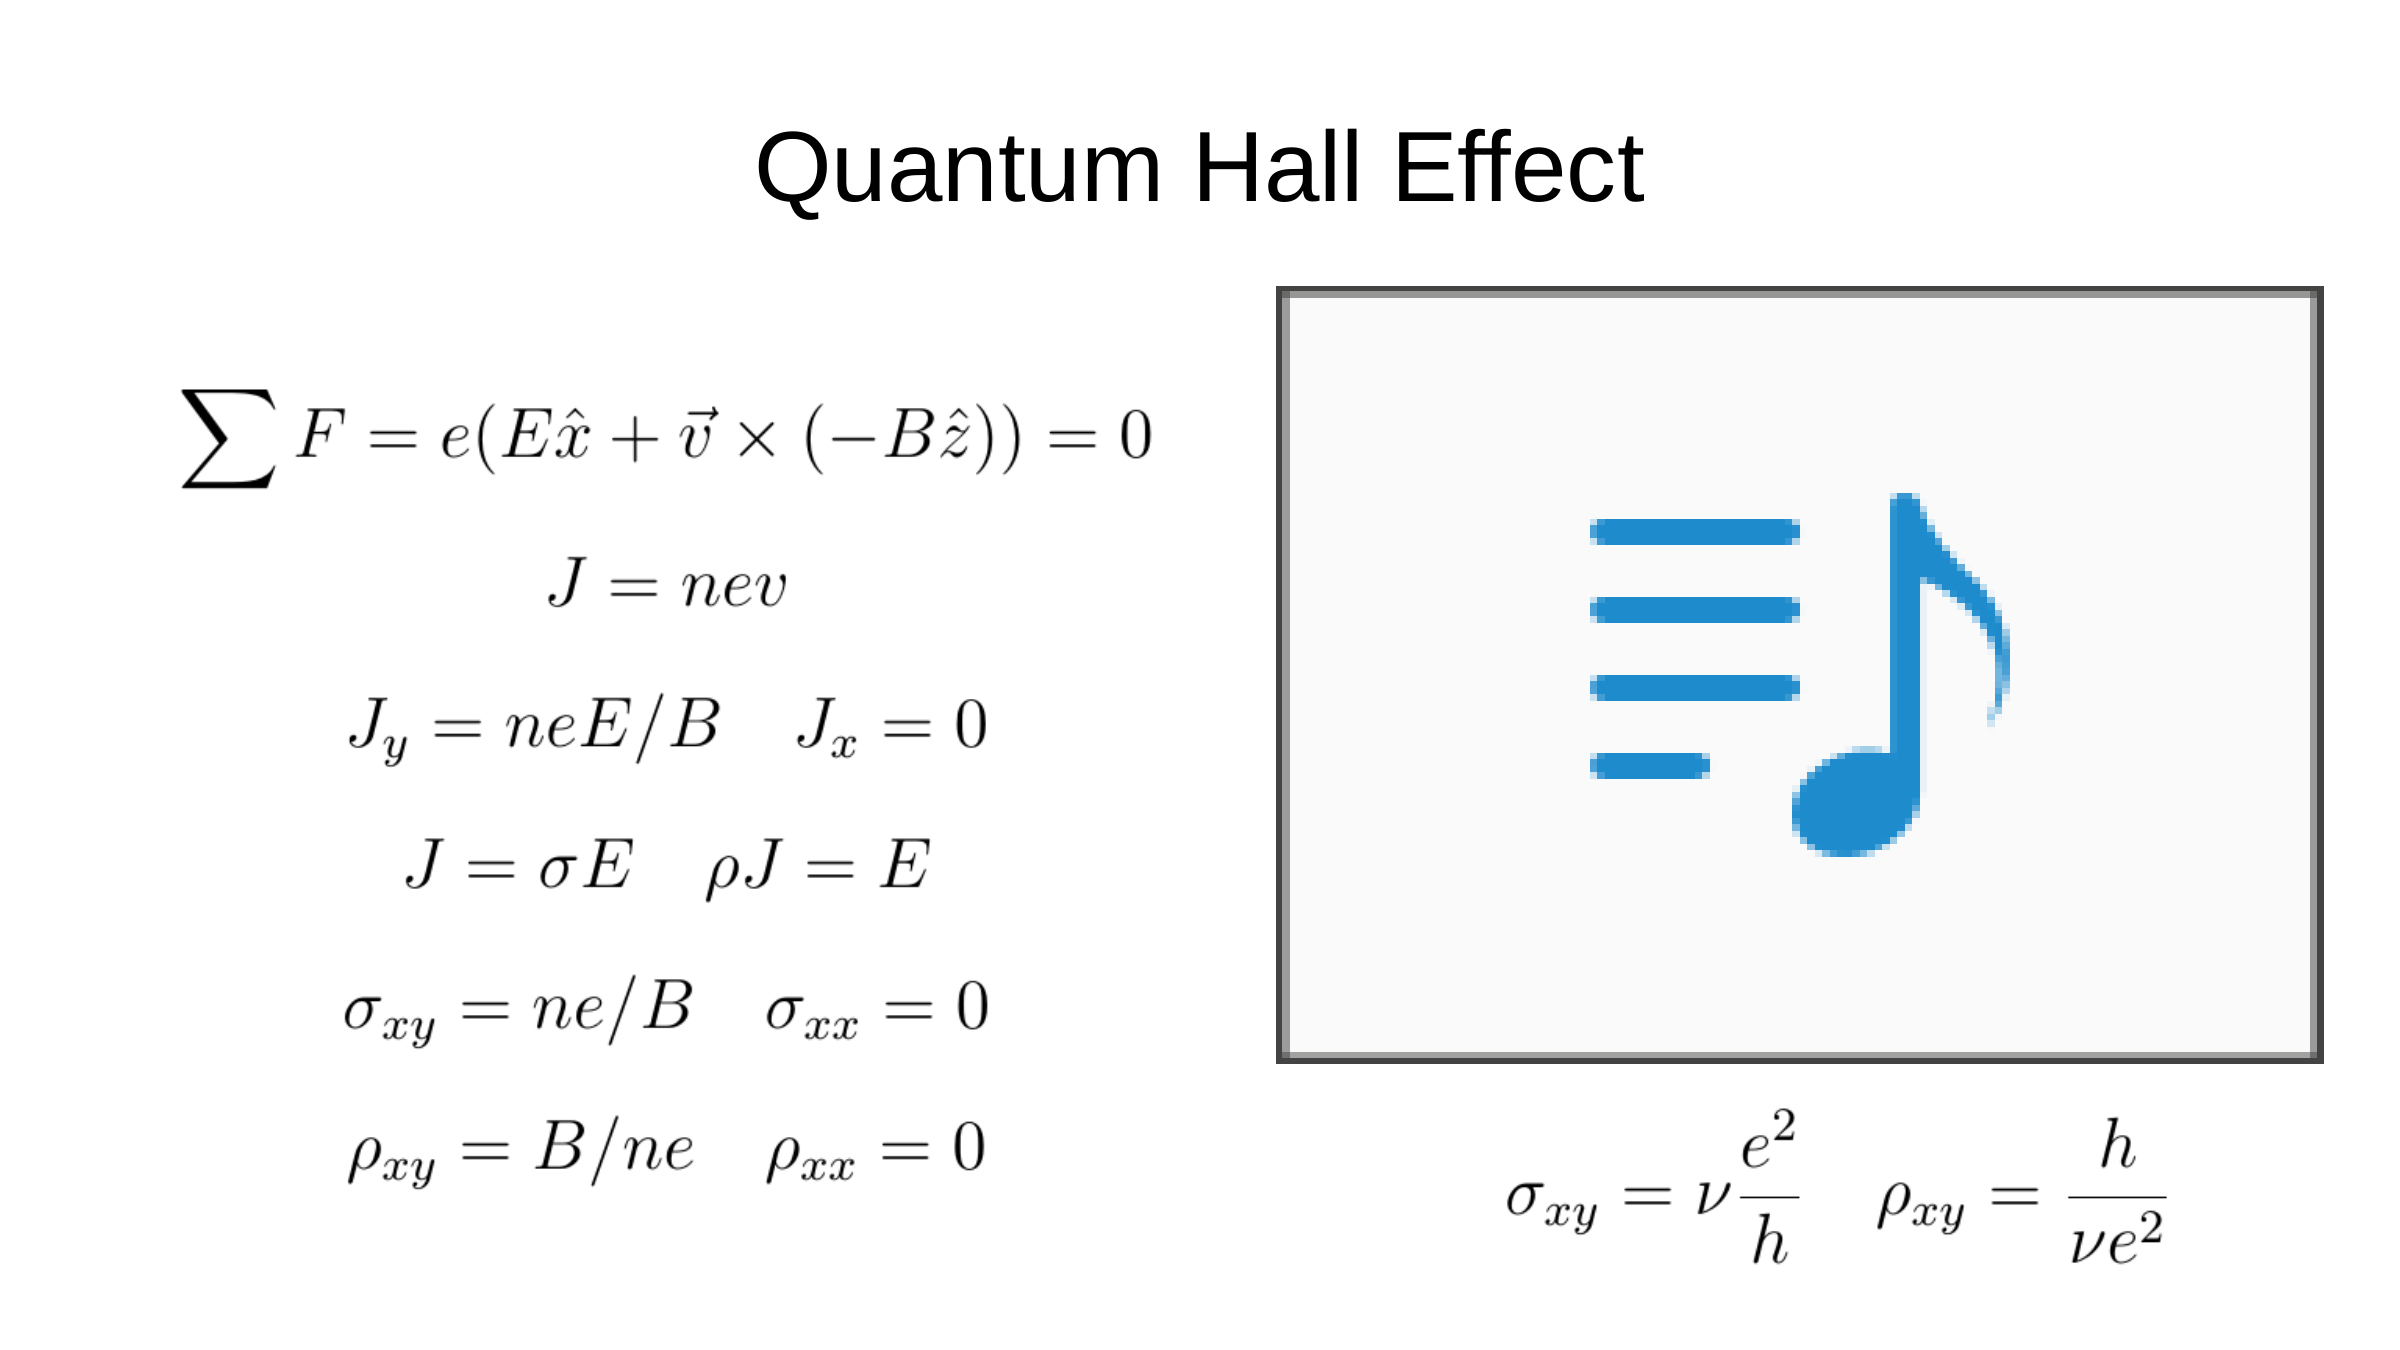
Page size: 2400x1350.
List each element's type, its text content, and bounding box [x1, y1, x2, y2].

picture [1470, 1090, 2206, 1318]
text_box [1275, 285, 2326, 1066]
picture [150, 371, 1186, 1219]
title Quantum Hall Effect [120, 53, 2280, 280]
